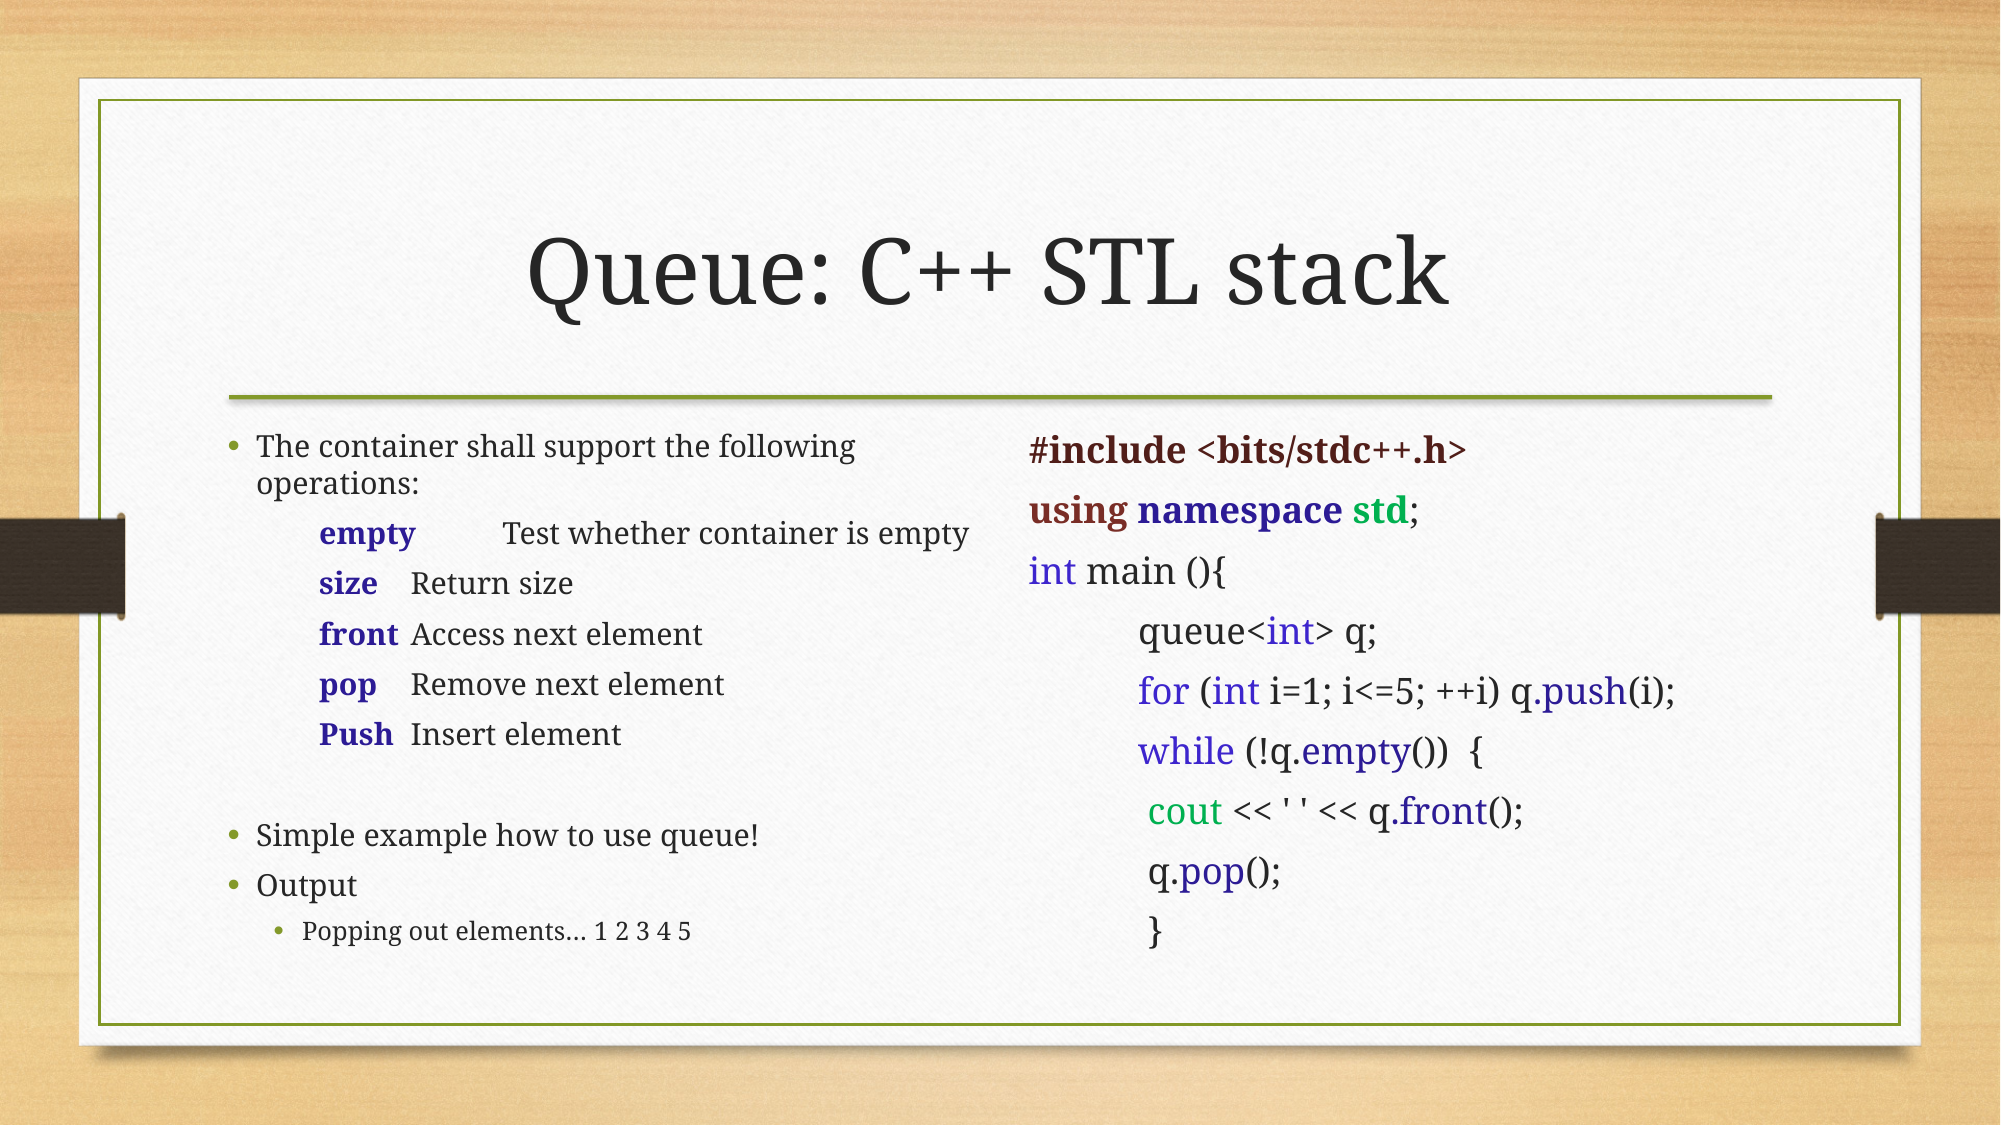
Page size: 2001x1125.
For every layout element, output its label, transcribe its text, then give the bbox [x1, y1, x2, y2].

text_box The container shall support the following operations: empty Test whether container is empty size Return size front Access next element pop Remove next element Push Insert element Simple example how to use queue! Output Popping out elements… 1 2 3 4 5 [212, 420, 987, 963]
picture [0, 0, 2001, 1125]
text_box #include <bits/stdc++.h> using namespace std; int main (){ queue<int> q; for (int i=1; i<=5; ++i) q.push(i); while (!q.empty()) { cout << ' ' << q.front(); q.pop(); } [1013, 420, 1788, 963]
text_box Queue: C++ STL stack [212, 161, 1788, 375]
